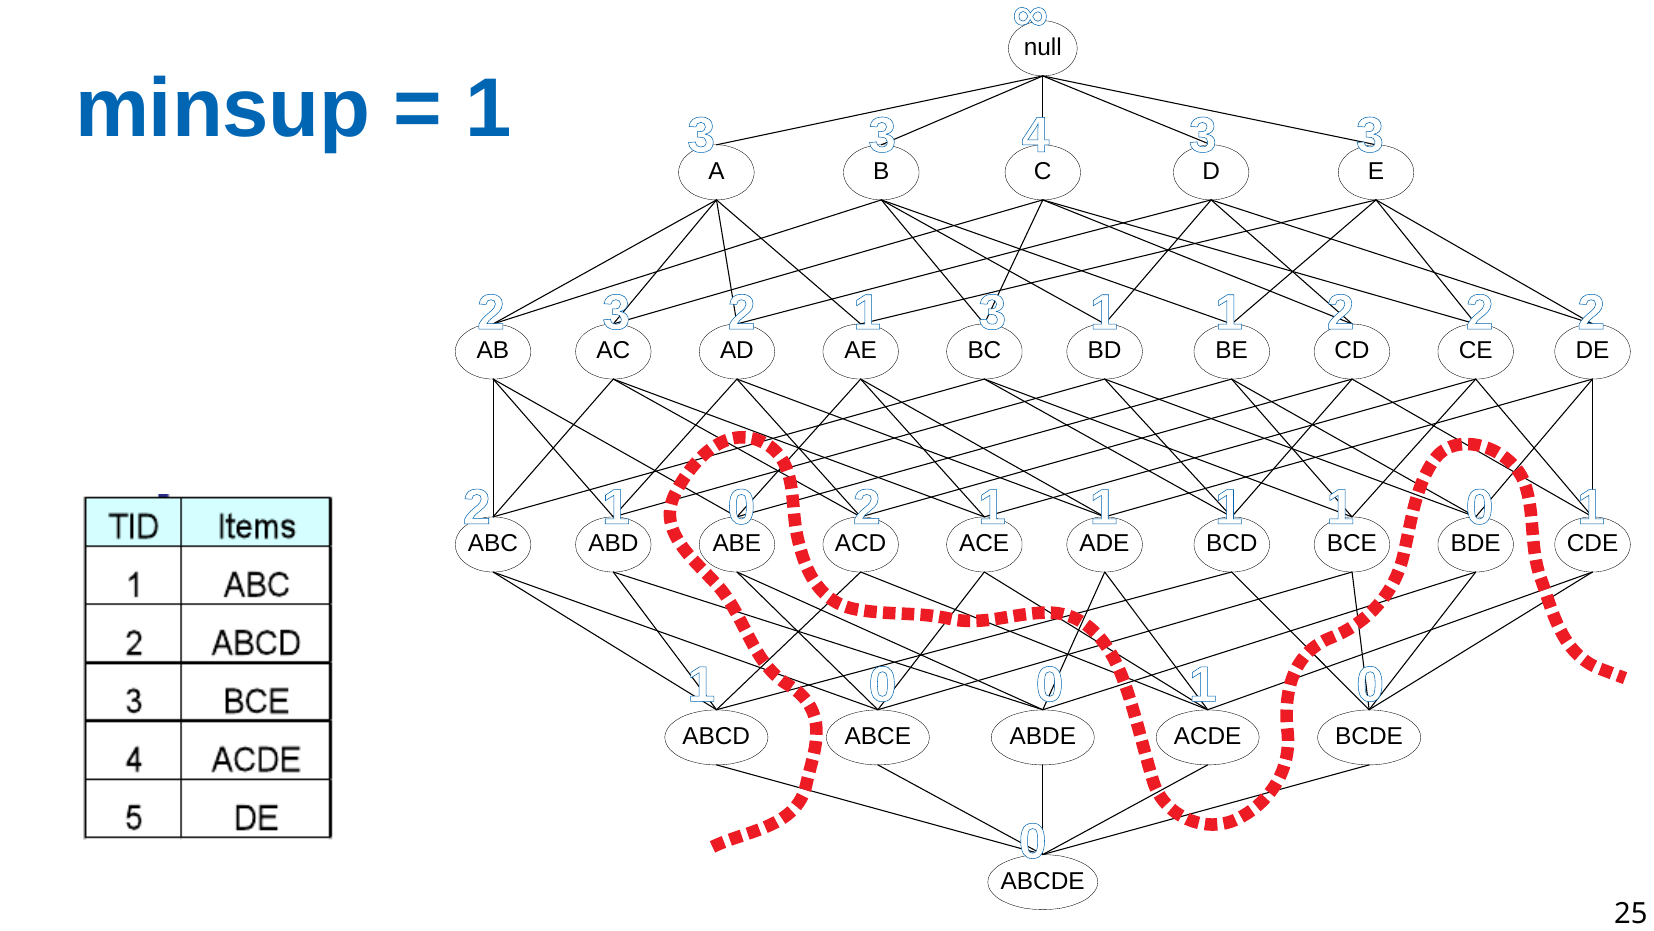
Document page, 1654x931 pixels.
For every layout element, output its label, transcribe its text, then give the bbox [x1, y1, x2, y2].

text_box 3 3 4 3 3 [672, 99, 1472, 226]
picture [82, 494, 337, 843]
picture [453, 598, 1633, 911]
text_box 2 3 2 1 3 1 1 2 2 2 [448, 276, 1641, 403]
picture [453, 403, 1633, 471]
text_box 2 1 0 2 1 1 1 1 0 1 [448, 471, 1647, 598]
text_box ∞ [997, 0, 1056, 49]
text_box 0 [1003, 805, 1097, 877]
picture [453, 18, 1633, 276]
text_box 1 0 0 1 0 [672, 648, 1451, 775]
text_box minsup = 1 [60, 53, 619, 185]
